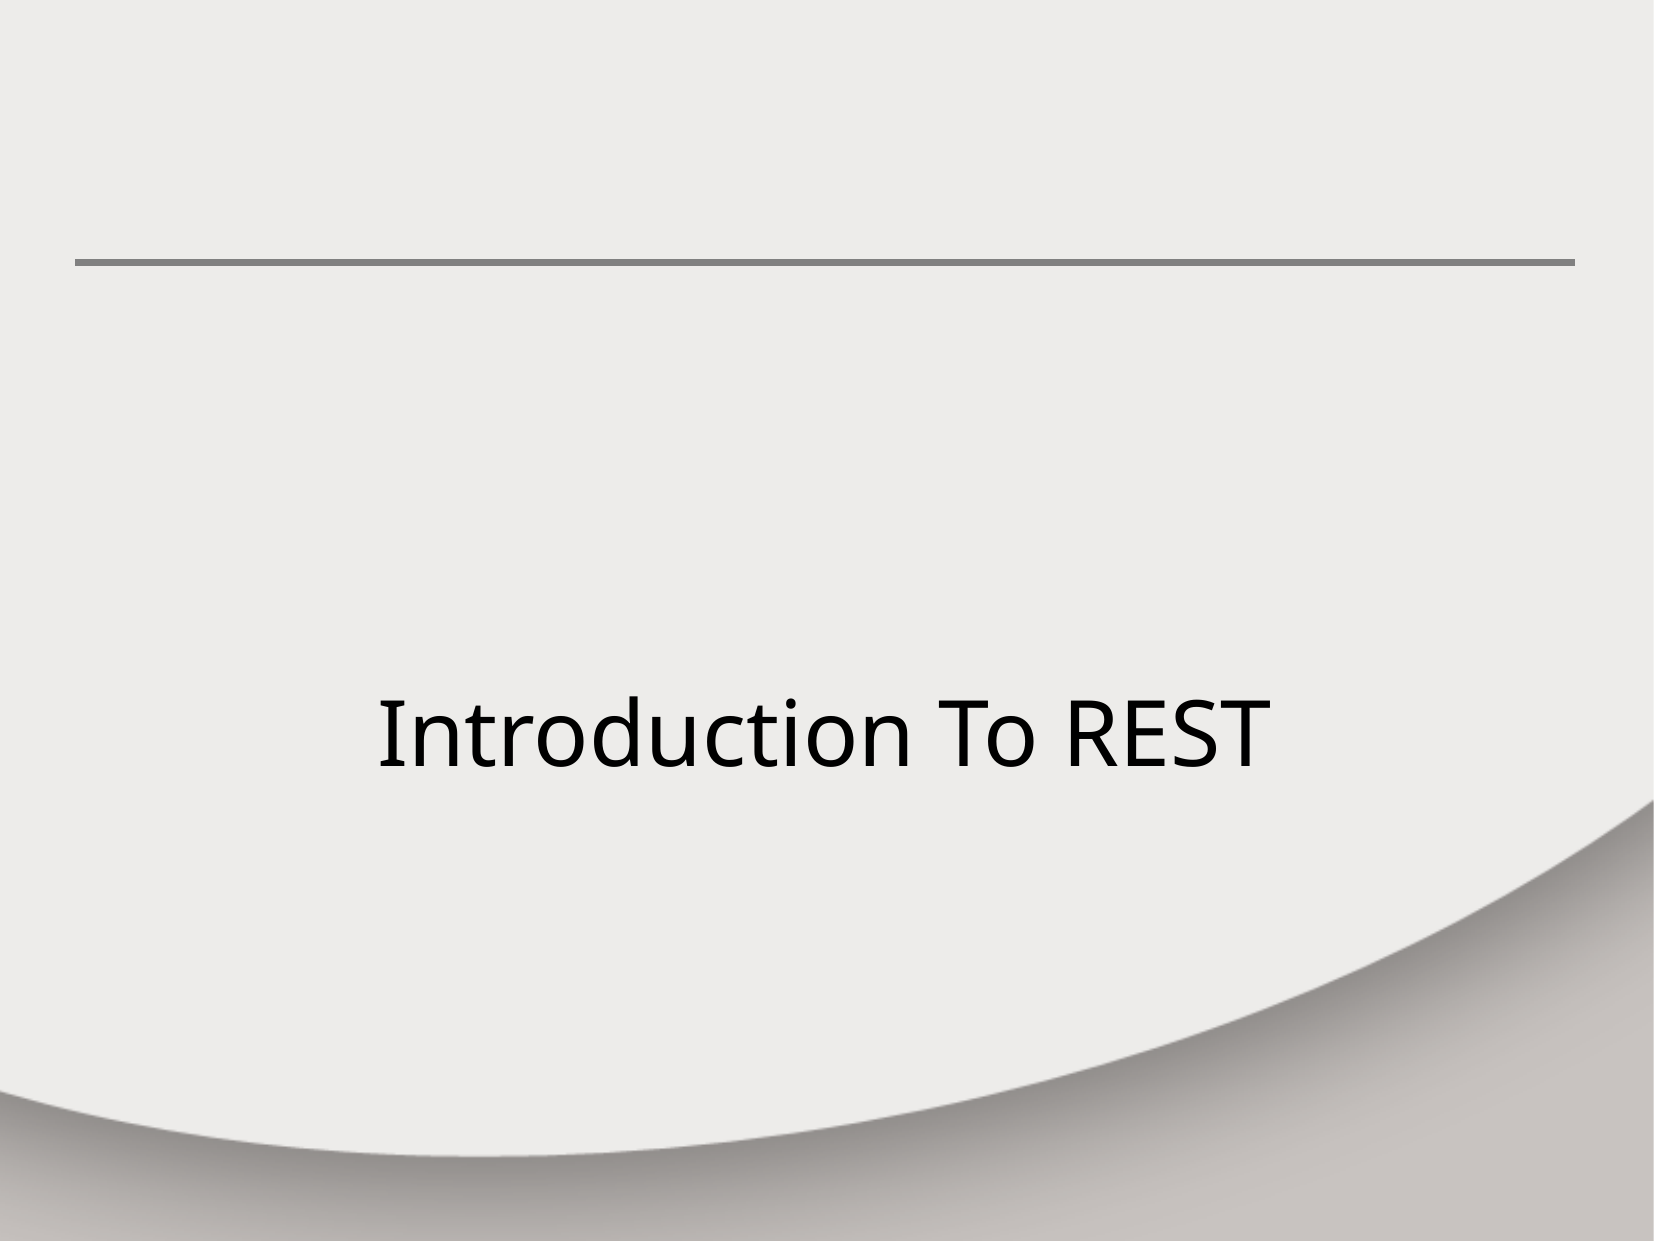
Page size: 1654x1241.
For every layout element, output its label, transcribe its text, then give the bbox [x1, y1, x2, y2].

picture [0, 0, 1654, 1241]
text_box Introduction To REST [75, 300, 1576, 1163]
